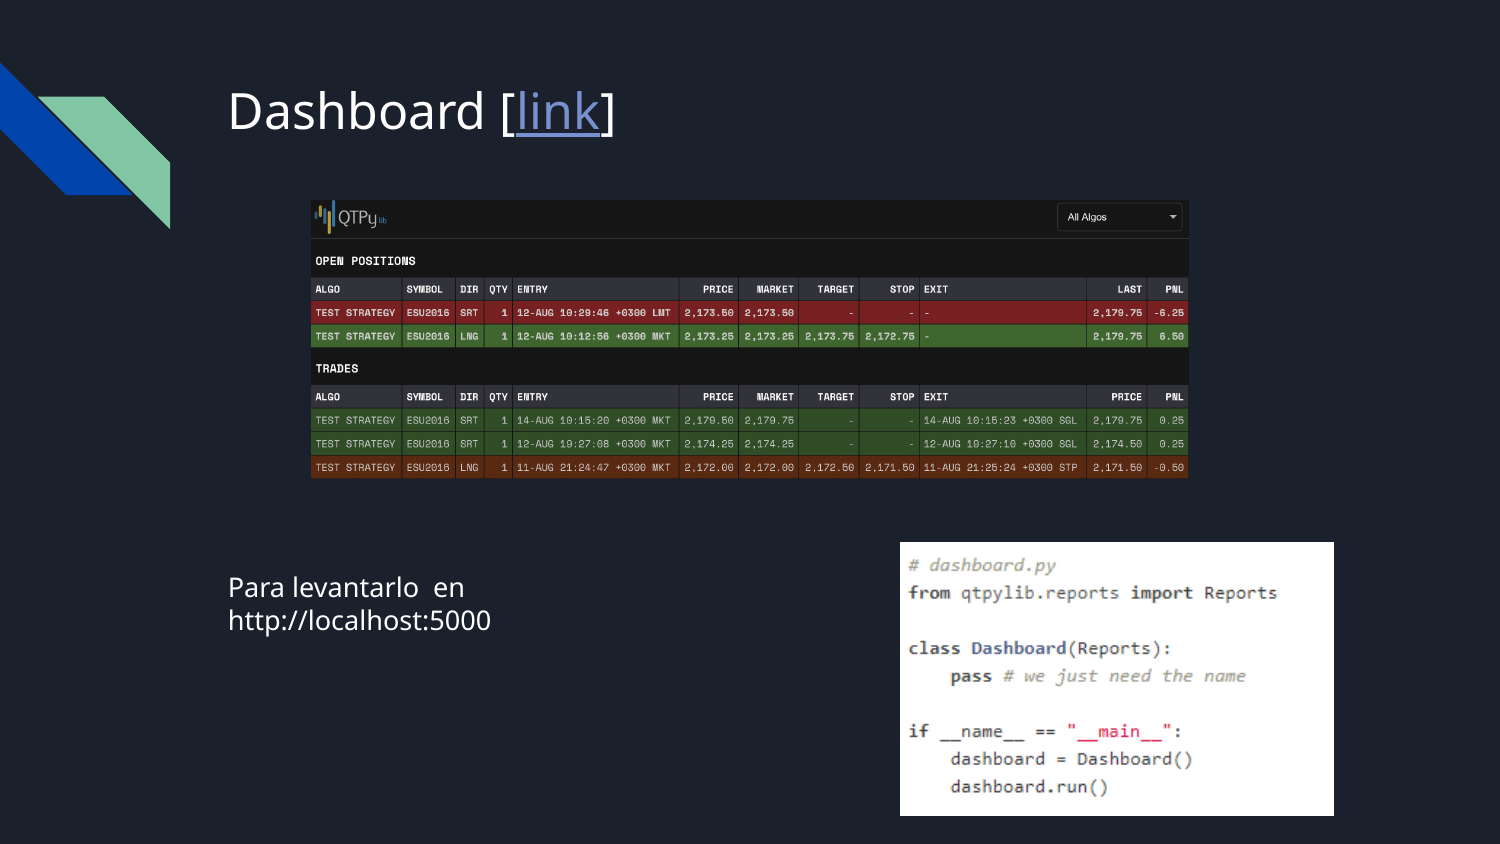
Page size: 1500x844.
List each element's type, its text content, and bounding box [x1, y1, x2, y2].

picture [900, 542, 1334, 816]
list Para levantarlo en http://localhost:5000 [212, 555, 735, 735]
picture [311, 200, 1189, 479]
title Dashboard [link] [212, 64, 1368, 215]
